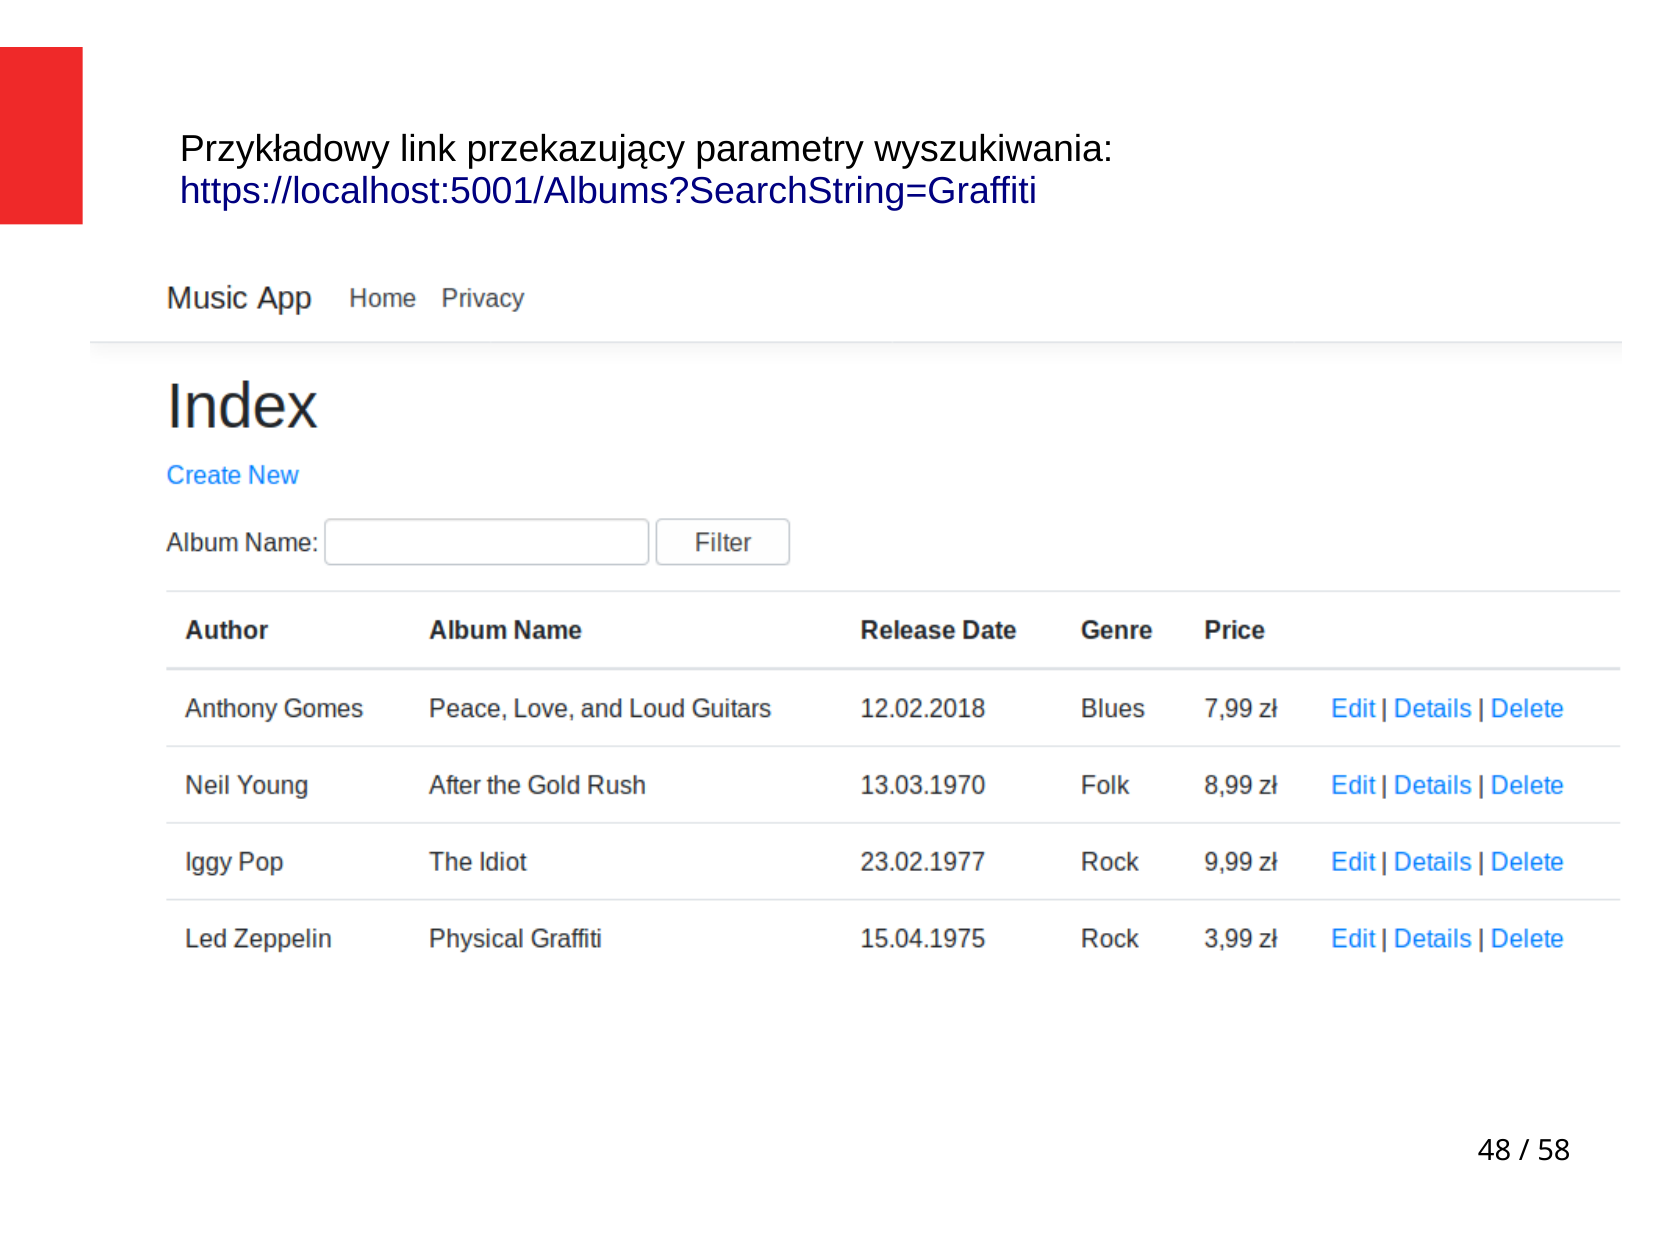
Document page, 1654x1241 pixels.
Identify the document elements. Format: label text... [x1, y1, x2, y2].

picture [90, 254, 1622, 1015]
text_box Przykładowy link przekazujący parametry wyszukiwania: https://localhost:5001/Albums?SearchString=Graffiti [165, 120, 1381, 261]
